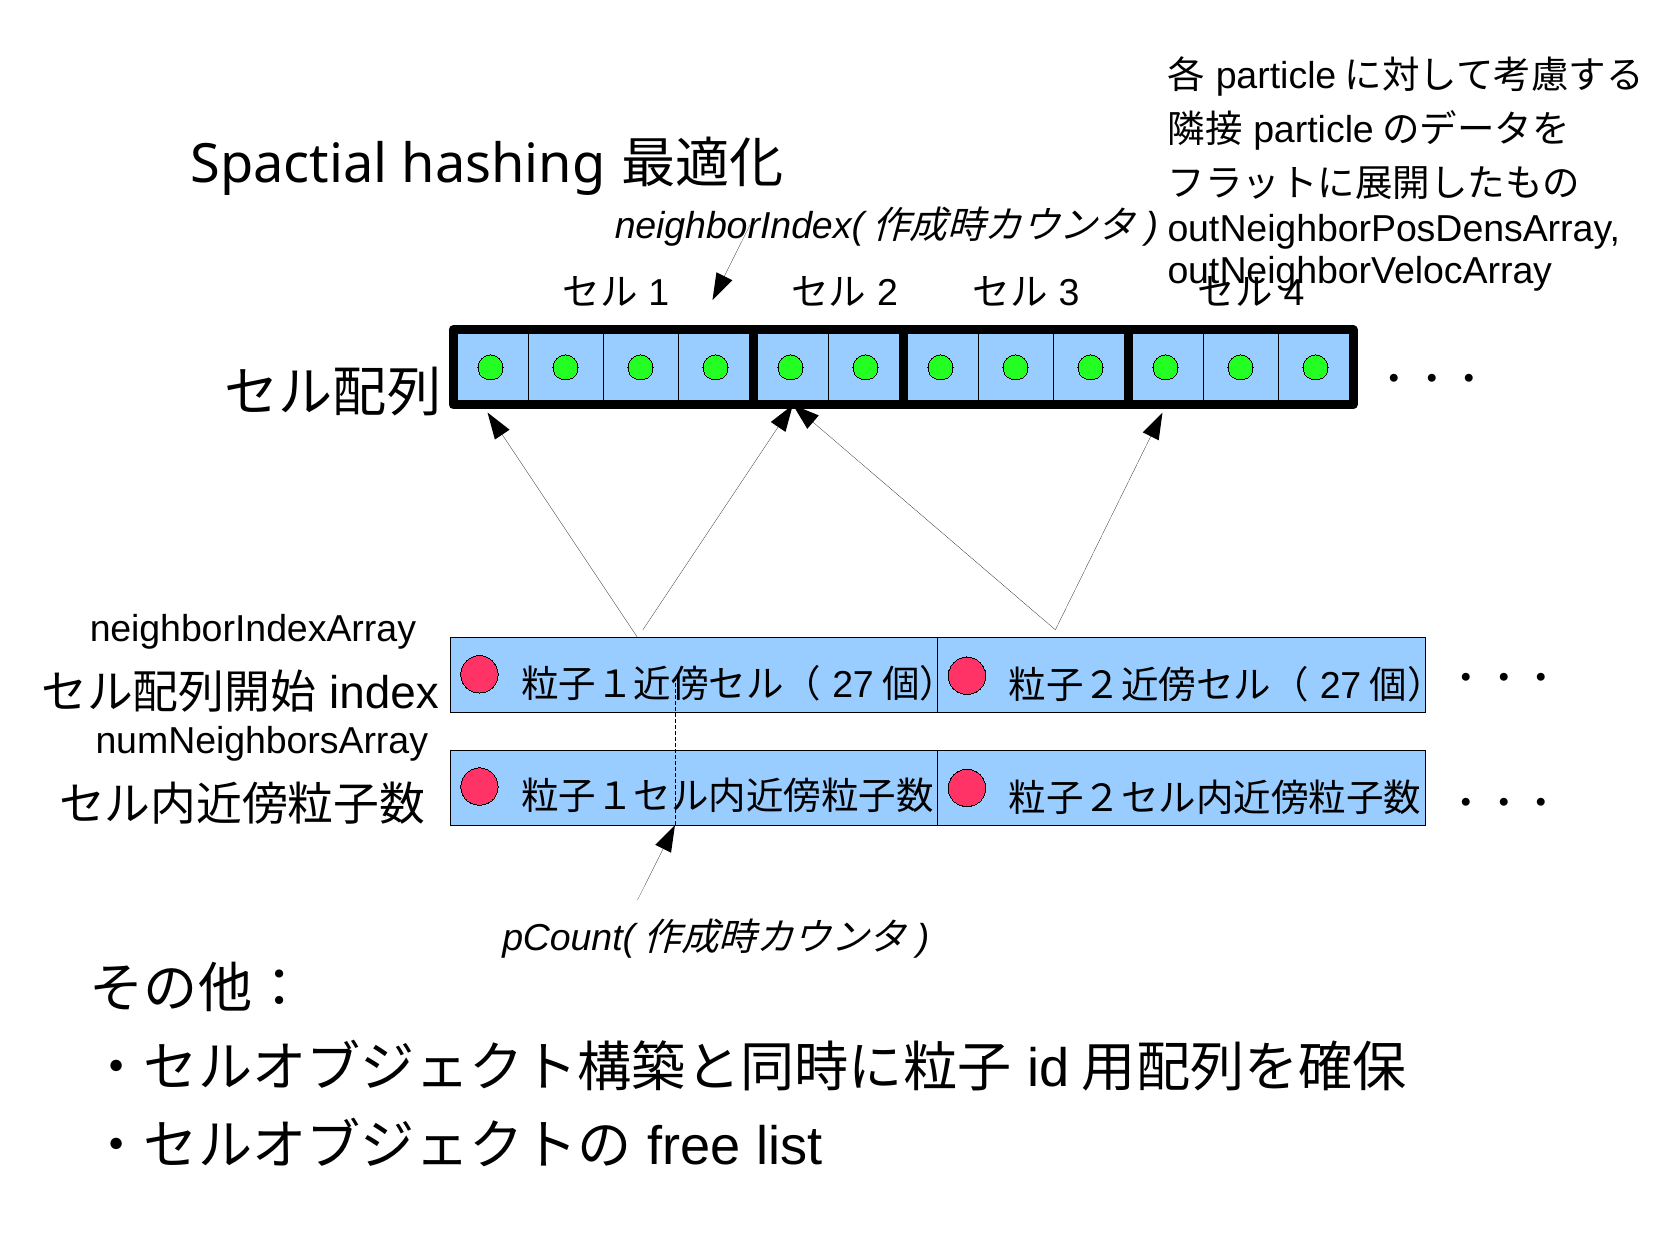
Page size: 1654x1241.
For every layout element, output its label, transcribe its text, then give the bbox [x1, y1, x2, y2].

text_box セル3 [958, 254, 1092, 312]
text_box numNeighborsArray [80, 712, 445, 770]
text_box ・・・ [1432, 765, 1576, 818]
text_box 粒子１セル内近傍粒子数 [506, 758, 949, 812]
text_box [450, 637, 1426, 713]
text_box その他： ・セルオブジェクト構築と同時に粒子id用配列を確保 ・セルオブジェクトのfree list [75, 937, 1501, 1182]
text_box セル1 [547, 254, 681, 312]
text_box セル2 [776, 254, 910, 312]
text_box ・・・ [1360, 341, 1504, 394]
text_box [450, 750, 1426, 826]
text_box pCount(作成時カウンタ) [487, 900, 940, 957]
text_box 粒子１近傍セル（27個） [506, 646, 969, 704]
text_box [908, 334, 1124, 400]
text_box セル配列開始index [26, 648, 451, 715]
text_box セル4 [1183, 258, 1317, 312]
text_box ・・・ [1432, 641, 1576, 694]
text_box [458, 334, 749, 400]
text_box 粒子２近傍セル（27個） [994, 648, 1457, 705]
text_box Spactial hashing最適化 [175, 112, 1013, 182]
text_box [758, 334, 899, 400]
text_box セル4 [1227, 258, 1240, 278]
text_box セル配列 [209, 340, 456, 411]
text_box neighborIndexArray [75, 600, 432, 657]
text_box neighborIndex(作成時カウンタ) [600, 187, 1169, 245]
text_box 粒子２セル内近傍粒子数 [994, 760, 1437, 813]
text_box セル内近傍粒子数 [44, 760, 441, 821]
text_box 各particleに対して考慮する 隣接particleのデータを フラットに展開したもの outNeighborPosDensArray, outNeighborVelocArray [1152, 37, 1654, 258]
text_box [1133, 334, 1349, 400]
